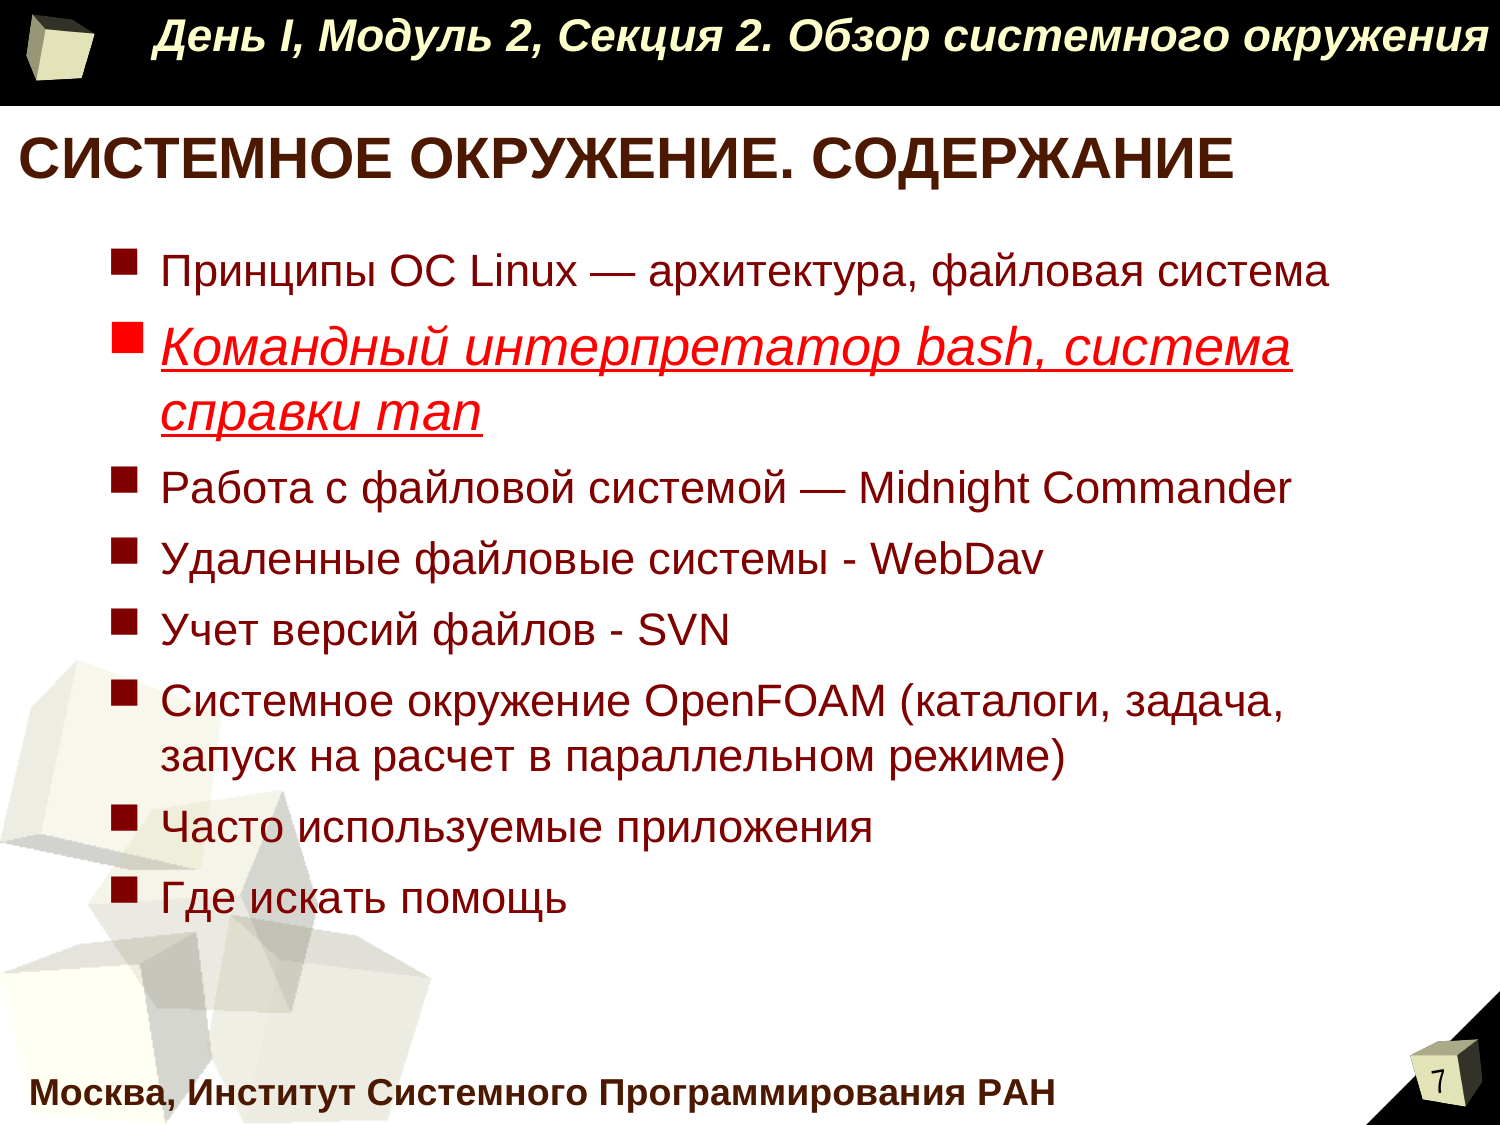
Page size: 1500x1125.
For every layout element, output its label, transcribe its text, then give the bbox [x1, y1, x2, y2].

list Принципы ОС Linux — архитектура, файловая система Командный интерпретатор bash, система справки man Работа с файловой системой — Midnight Commander Удаленные файловые системы - WebDav Учет версий файлов - SVN Системное окружение OpenFOAM (каталоги, задача, запуск на расчет в параллельном режиме) Часто используемые приложения Где искать помощь [75, 233, 1426, 976]
picture [423, 1088, 433, 1102]
picture [0, 659, 433, 1125]
text_box СИСТЕМНОЕ ОКРУЖЕНИЕ. СОДЕРЖАНИЕ [4, 112, 1500, 198]
